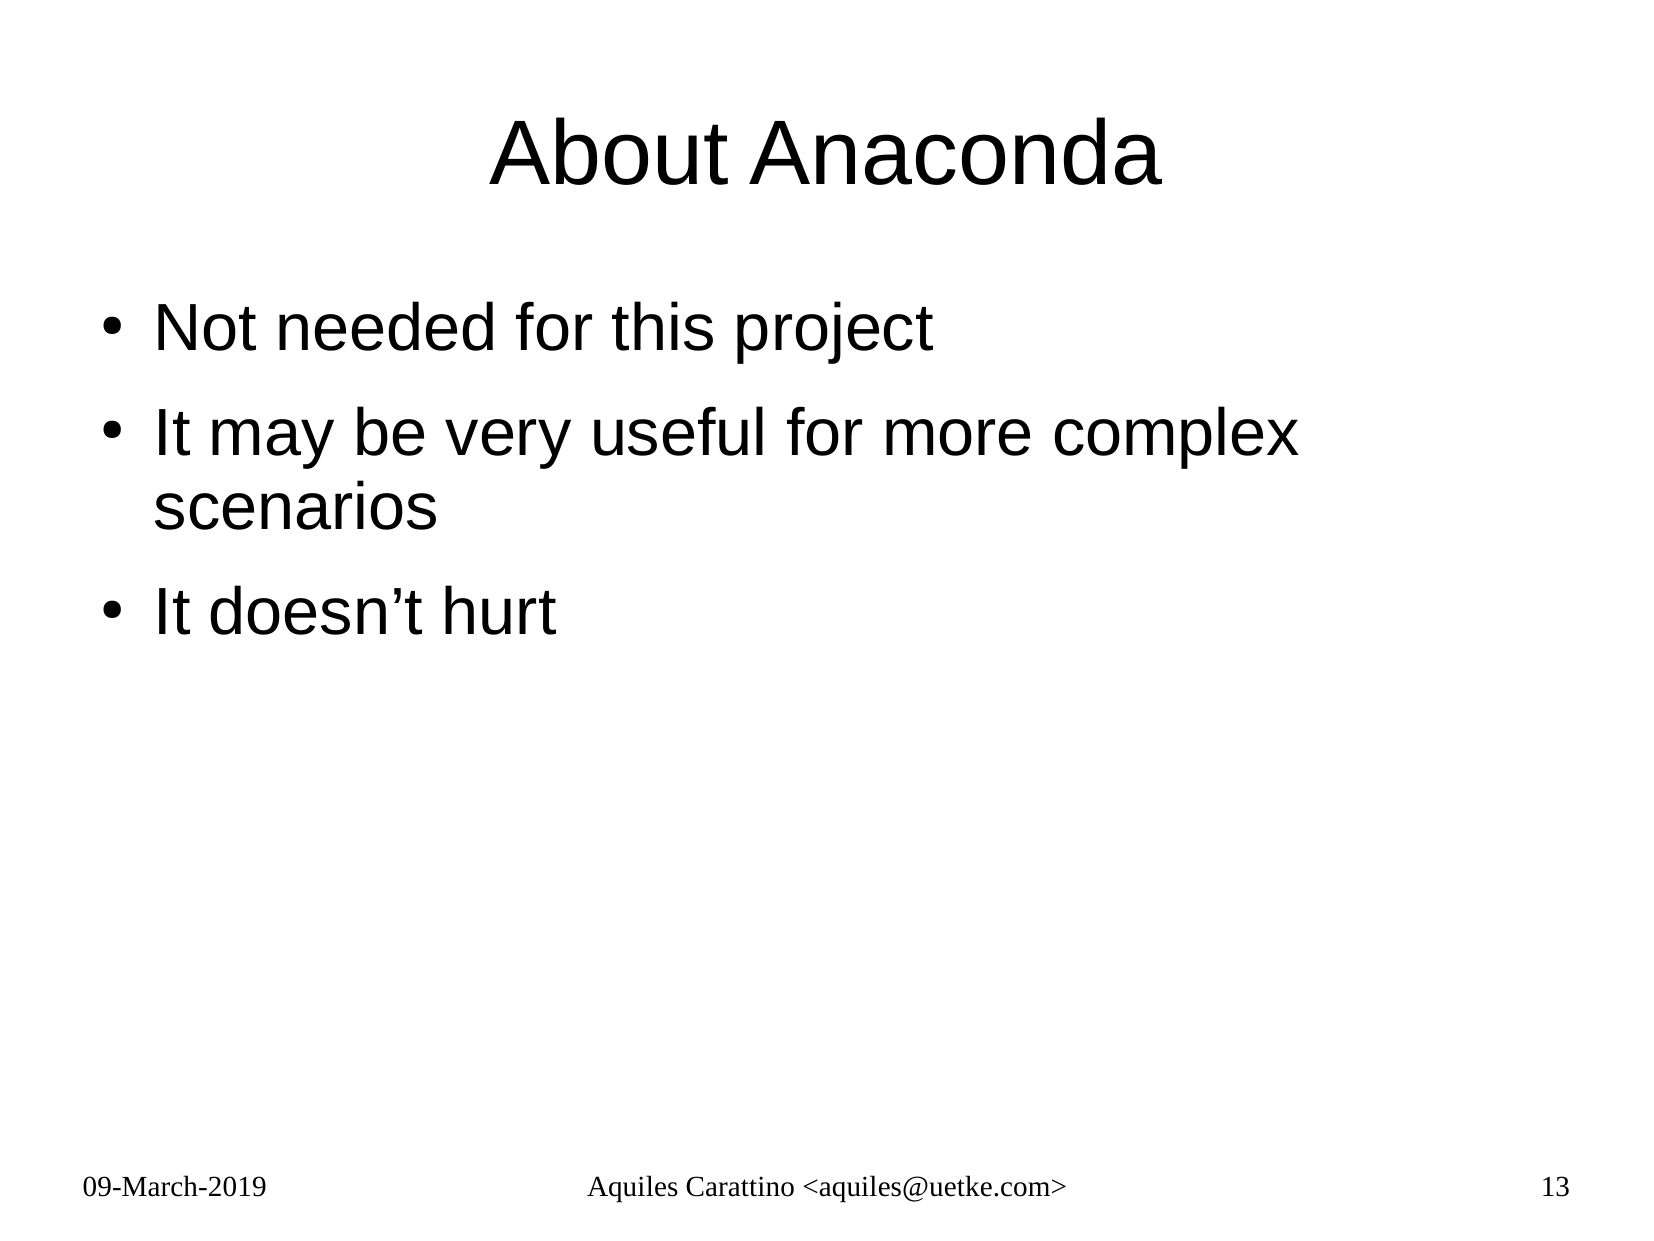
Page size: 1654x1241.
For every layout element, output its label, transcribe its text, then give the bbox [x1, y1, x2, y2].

list Not needed for this project It may be very useful for more complex scenarios It doesn’t hurt [82, 290, 1571, 1010]
title About Anaconda [82, 49, 1571, 257]
